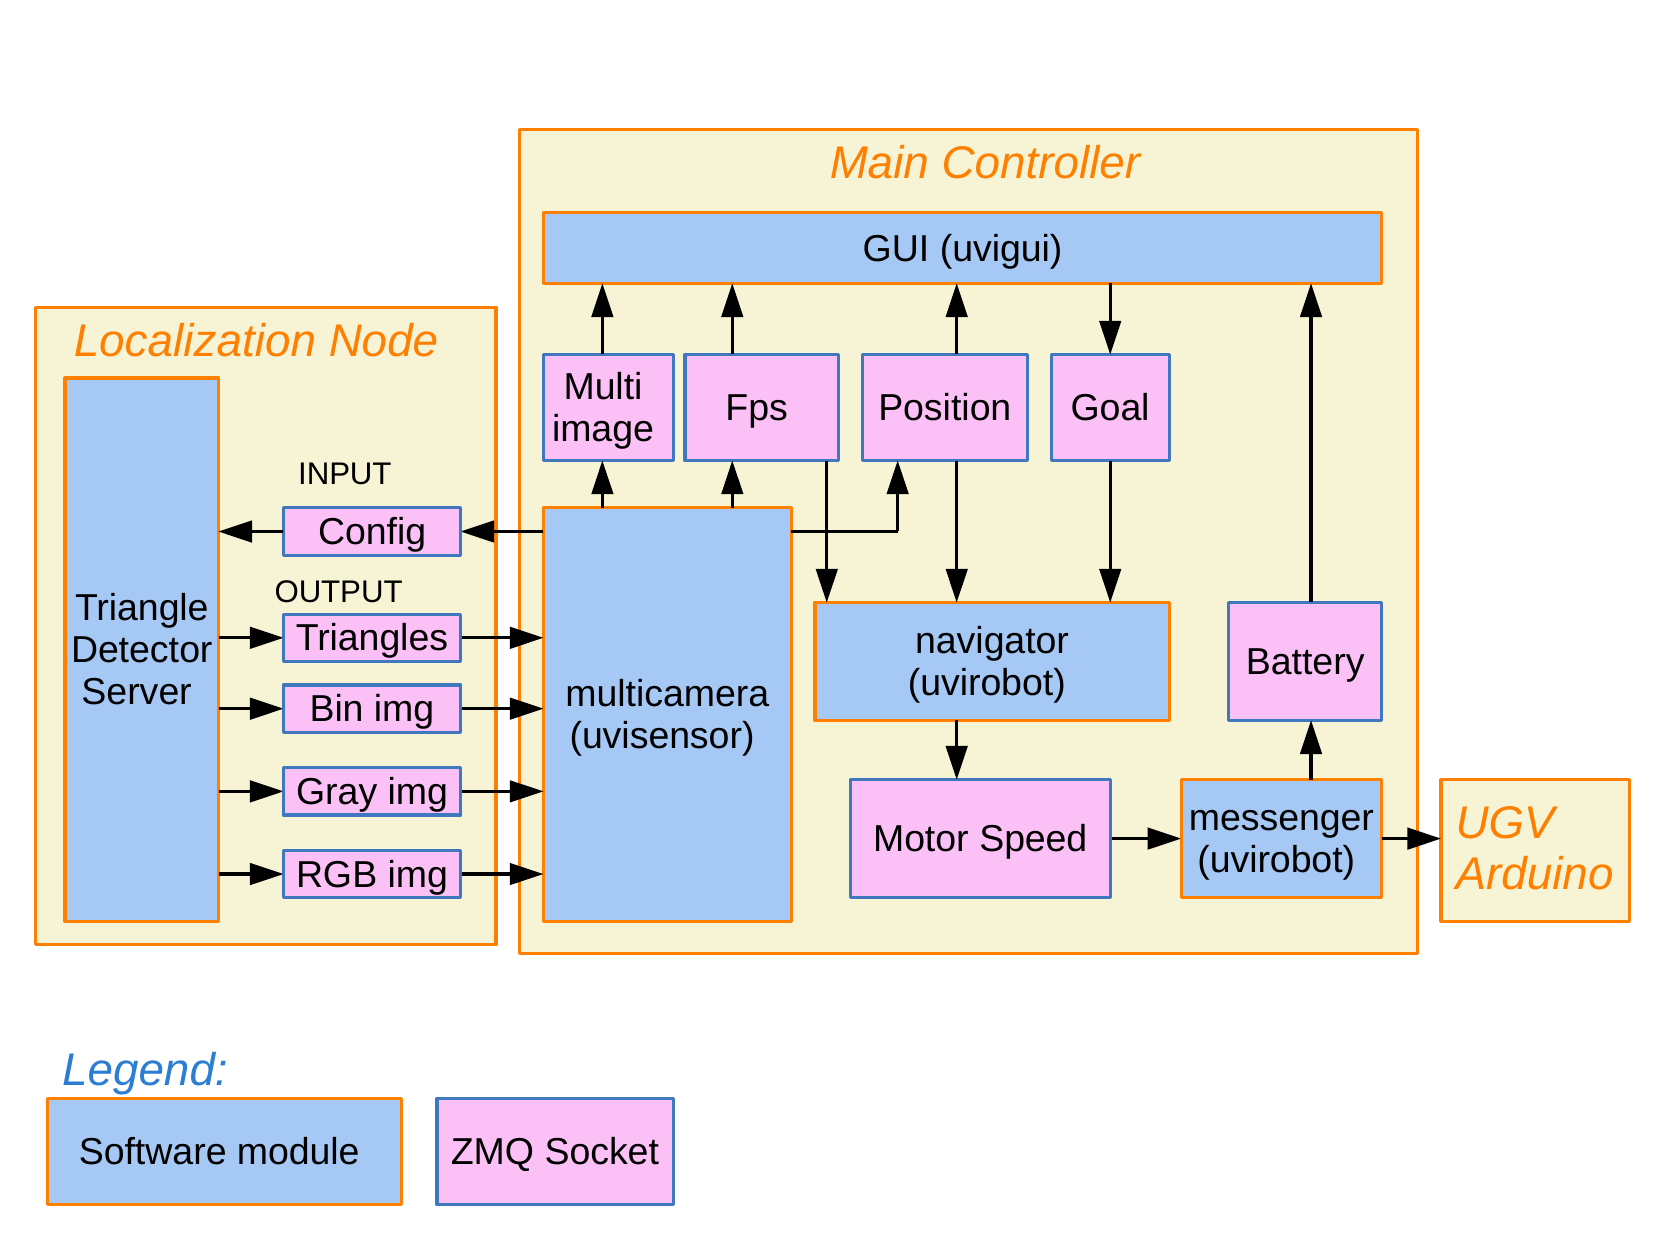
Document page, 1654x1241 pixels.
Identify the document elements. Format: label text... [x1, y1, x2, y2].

text_box [733, 284, 956, 530]
text_box Multi image [543, 354, 674, 461]
text_box [958, 284, 1109, 602]
text_box [1229, 129, 1418, 837]
text_box GUI (uvigui) [543, 212, 1382, 284]
text_box Bin img [283, 685, 461, 733]
text_box [828, 461, 956, 602]
text_box multicamera (uvisensor) [543, 507, 792, 922]
text_box OUTPUT [259, 566, 426, 630]
text_box [519, 129, 814, 530]
text_box ZMQ Socket [437, 1098, 674, 1205]
text_box Position [862, 354, 1028, 461]
text_box [603, 284, 731, 507]
text_box [219, 307, 497, 531]
text_box [219, 710, 497, 790]
text_box Battery [1228, 602, 1382, 721]
text_box [519, 533, 543, 637]
text_box [519, 792, 543, 873]
text_box [1440, 907, 1630, 922]
text_box [219, 639, 497, 708]
text_box Triangle Detector Server [64, 405, 219, 922]
text_box [1440, 779, 1630, 789]
text_box [219, 532, 497, 636]
text_box [35, 307, 497, 945]
text_box Gray img [283, 767, 461, 815]
text_box [519, 639, 543, 708]
text_box [733, 461, 825, 530]
text_box navigator (uvirobot) [814, 602, 1170, 721]
text_box [958, 284, 1310, 838]
text_box Config [283, 507, 461, 556]
text_box messenger (uvirobot) [1181, 779, 1382, 898]
text_box [519, 710, 543, 790]
text_box INPUT [283, 448, 414, 499]
text_box UGV Arduino [1440, 789, 1654, 907]
text_box Triangles [283, 614, 461, 662]
text_box [264, 630, 283, 637]
text_box Goal [1051, 354, 1170, 461]
text_box [519, 533, 1418, 954]
text_box Localization Node [59, 307, 473, 405]
text_box Software module [47, 1098, 402, 1205]
text_box RGB img [283, 850, 461, 898]
text_box Fps [685, 354, 839, 461]
text_box Motor Speed [850, 779, 1111, 898]
text_box Main Controller [814, 129, 1229, 228]
text_box [219, 792, 497, 873]
text_box Legend: [47, 1036, 461, 1134]
